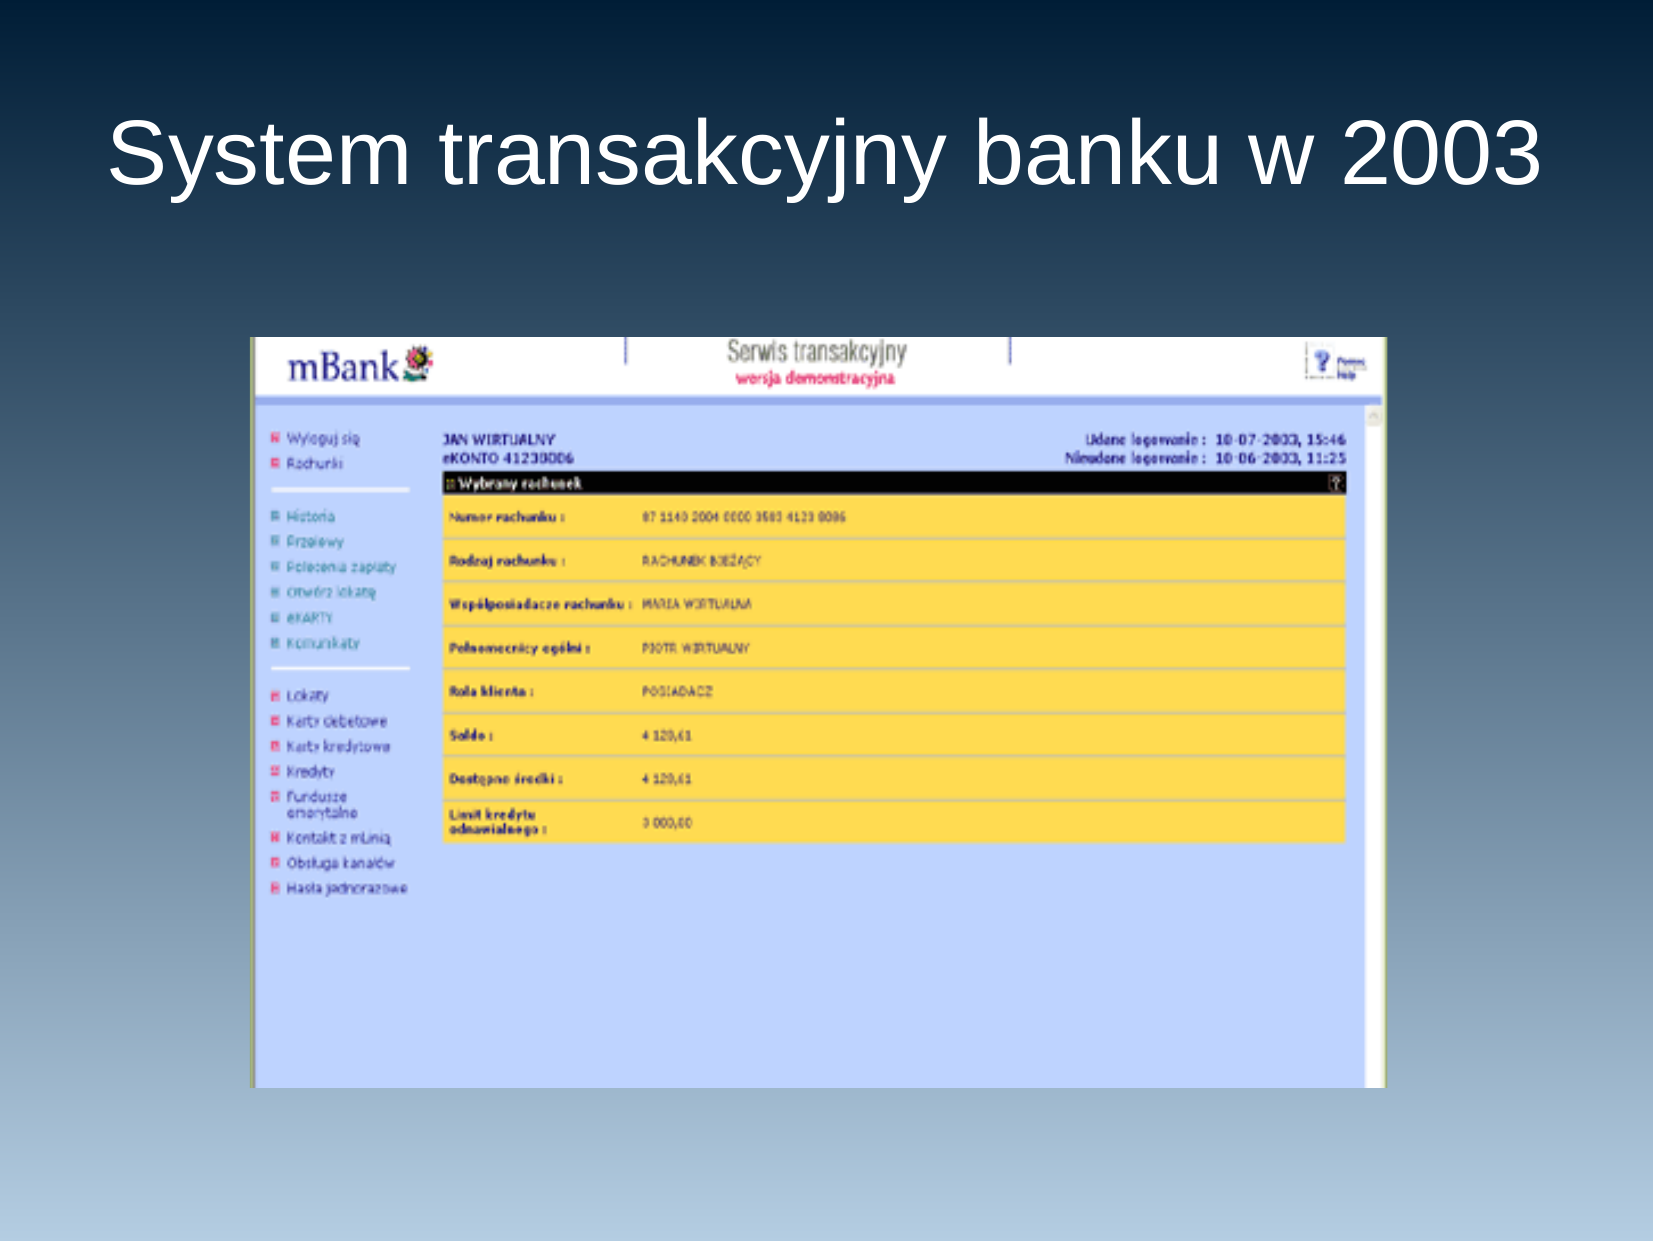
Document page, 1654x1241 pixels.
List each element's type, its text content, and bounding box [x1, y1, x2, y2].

picture [249, 337, 1388, 1088]
title System transakcyjny banku w 2003 [82, 49, 1571, 257]
